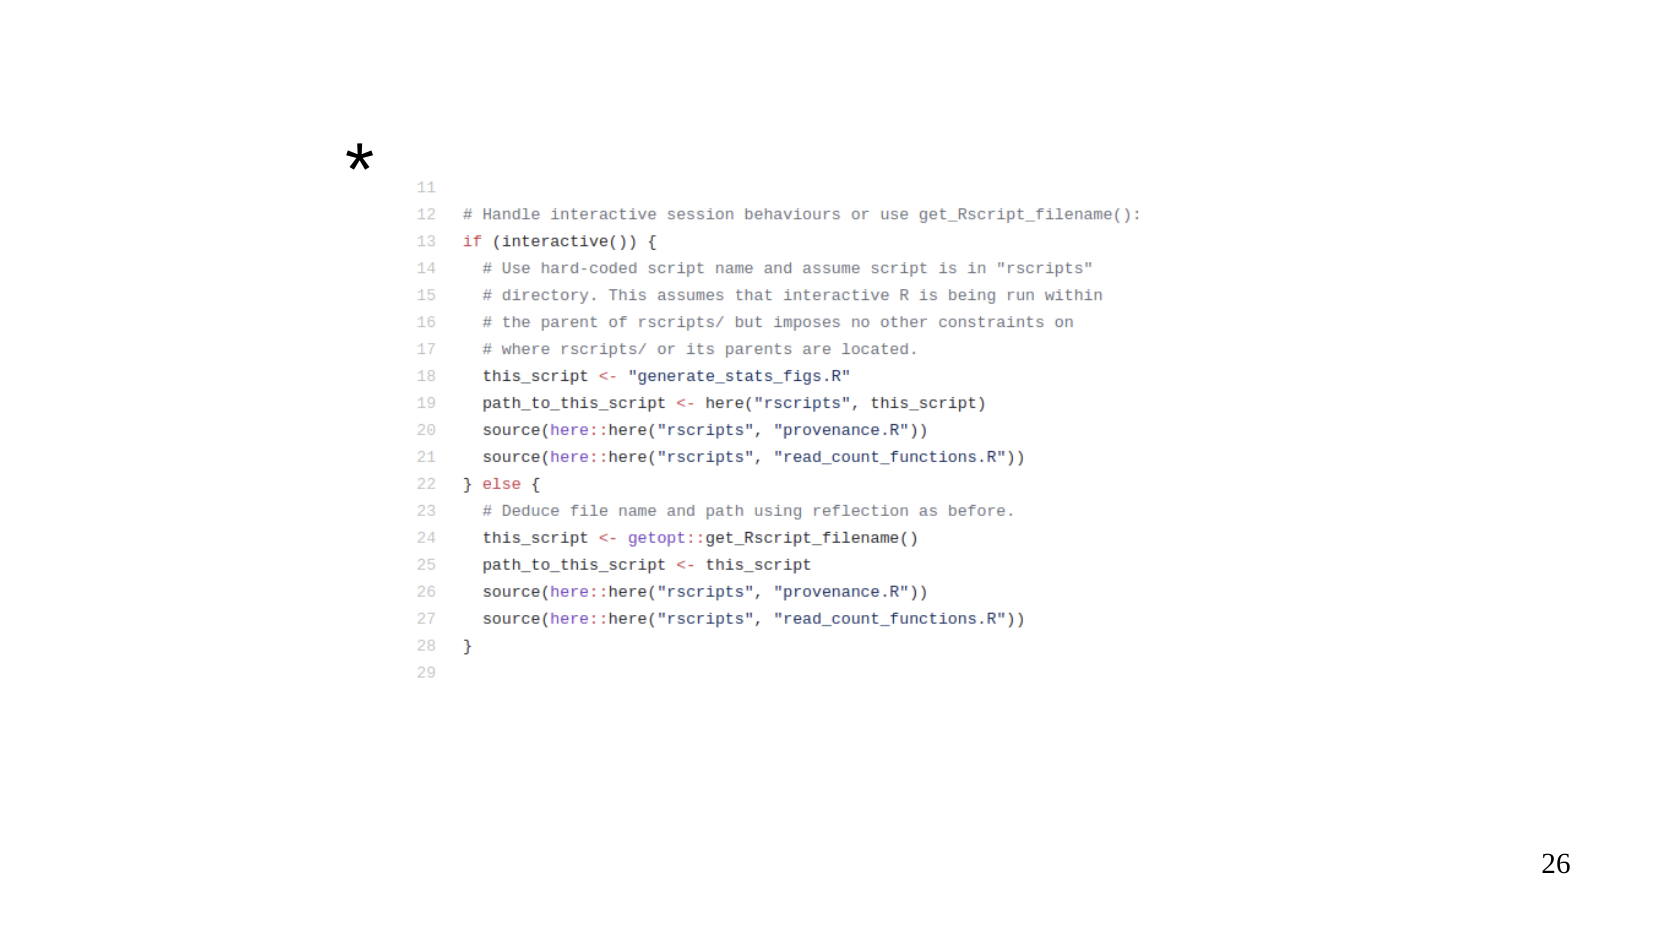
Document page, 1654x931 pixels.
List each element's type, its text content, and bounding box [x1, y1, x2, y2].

picture [395, 177, 1223, 686]
text_box * [330, 120, 414, 220]
